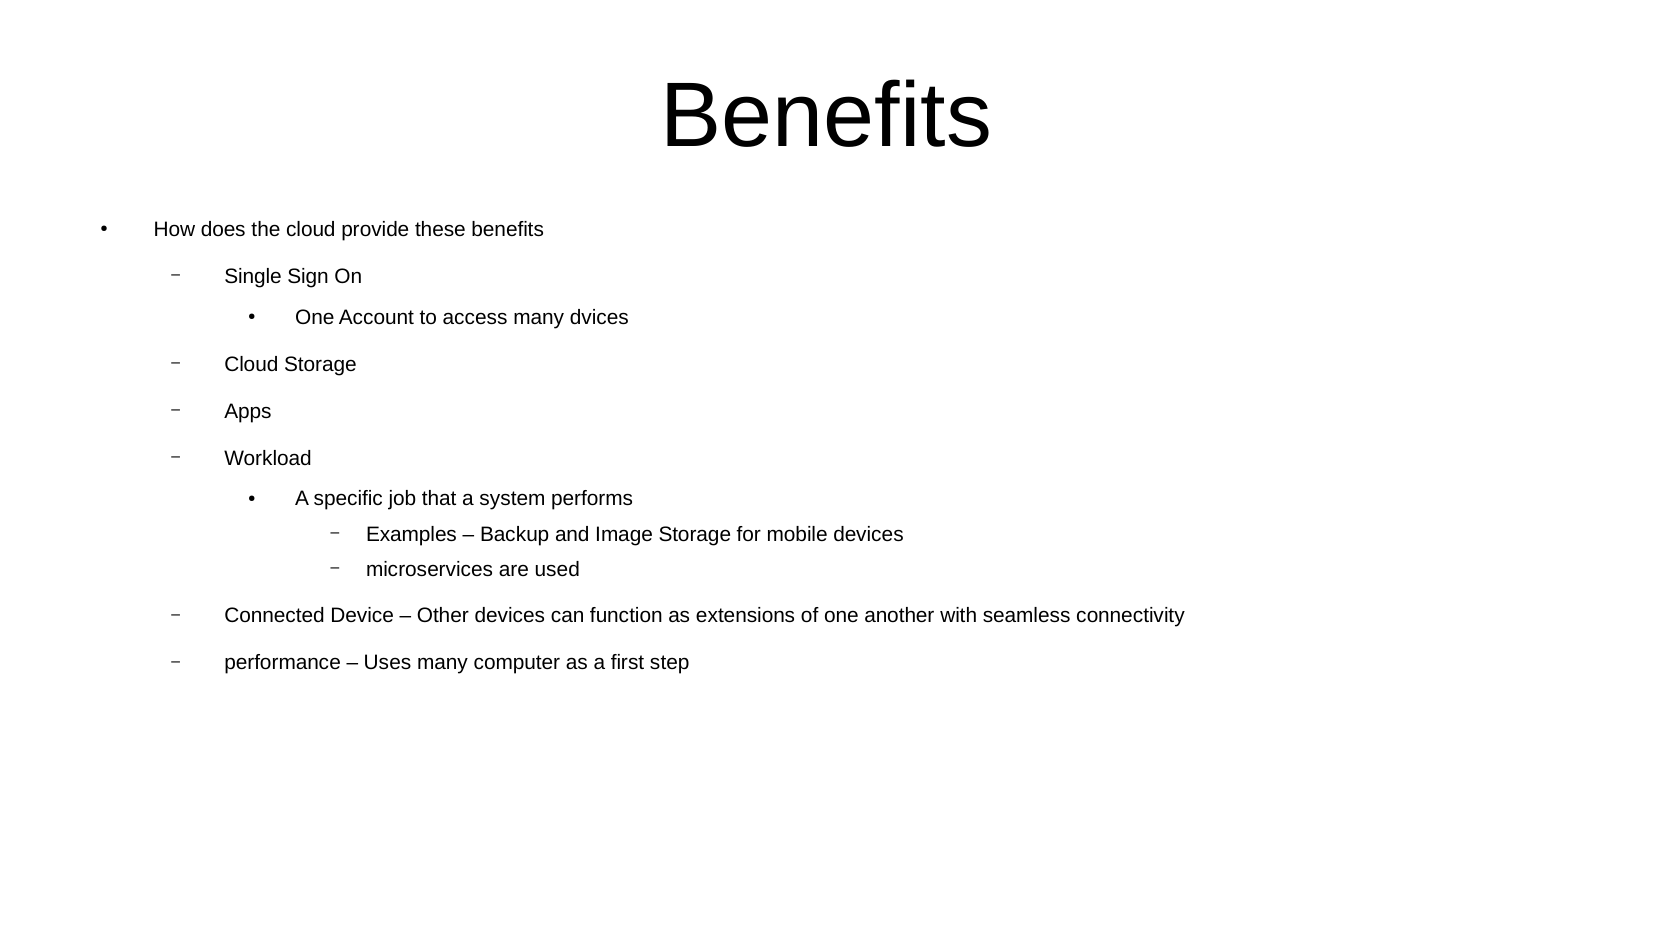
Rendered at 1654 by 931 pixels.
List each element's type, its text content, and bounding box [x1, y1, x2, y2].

title Benefits [82, 37, 1571, 193]
list How does the cloud provide these benefits Single Sign On One Account to access many dvices Cloud Storage Apps Workload A specific job that a system performs Examples – Backup and Image Storage for mobile devices microservices are used Connected Device – Other devices can function as extensions of one another with seamless connectivity performance – Uses many computer as a first step [82, 217, 1571, 758]
